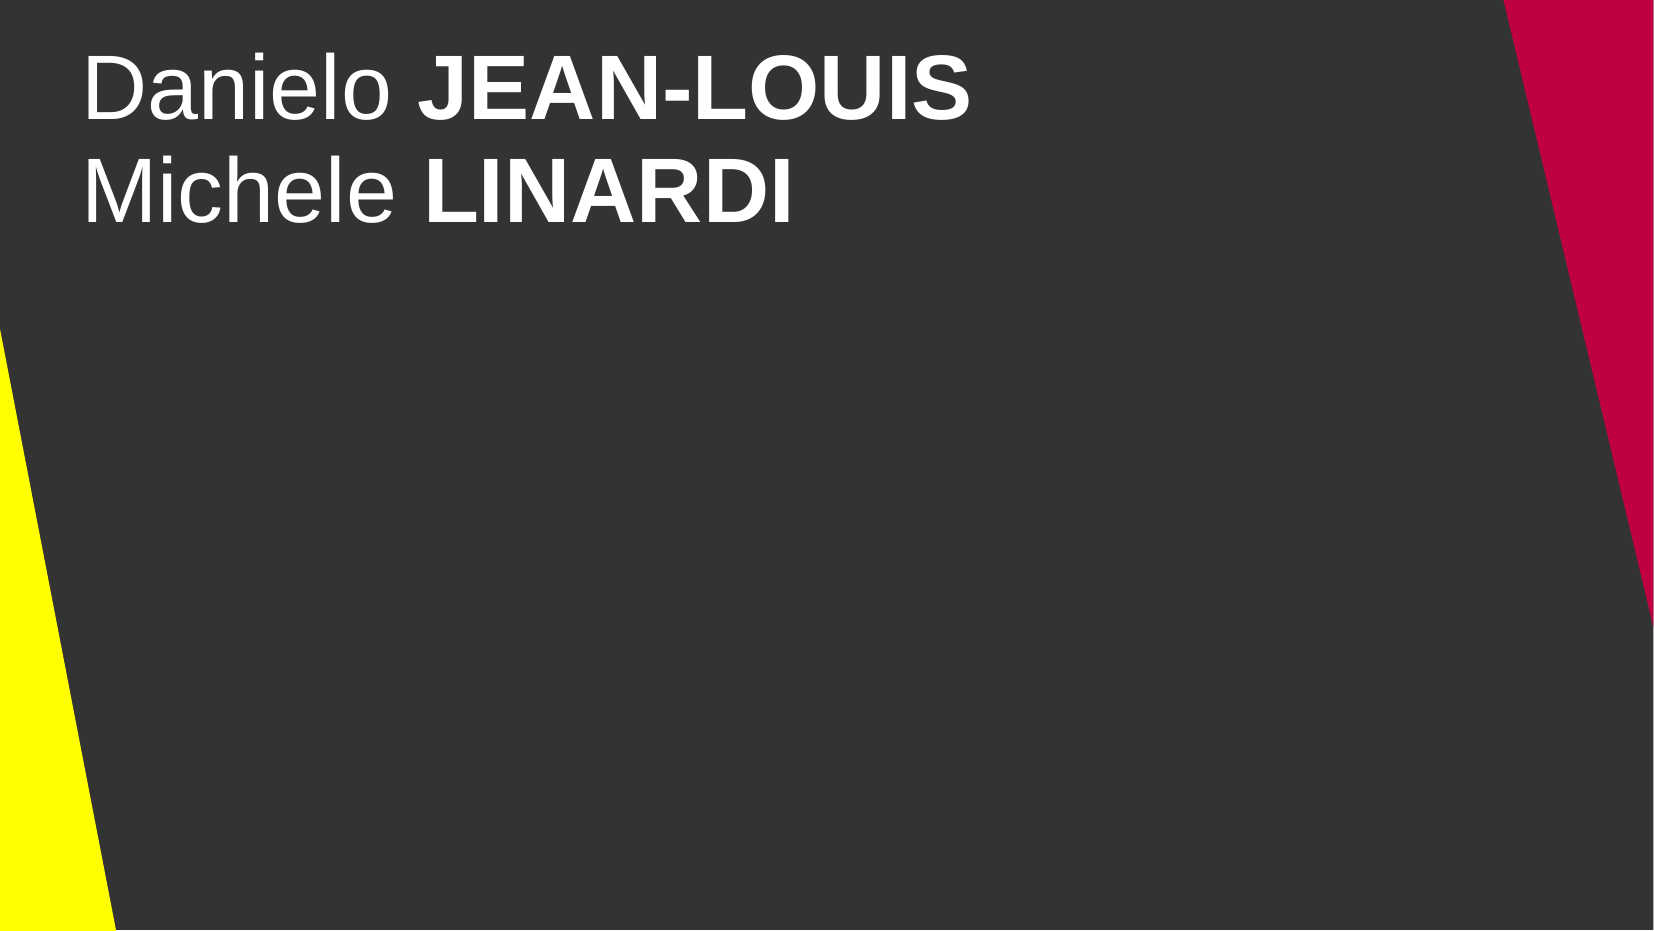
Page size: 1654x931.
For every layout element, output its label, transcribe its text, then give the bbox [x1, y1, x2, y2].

text_box [0, 328, 117, 931]
text_box [1503, 0, 1654, 630]
text_box Danielo JEAN-LOUIS Michele LINARDI [81, 36, 1570, 758]
